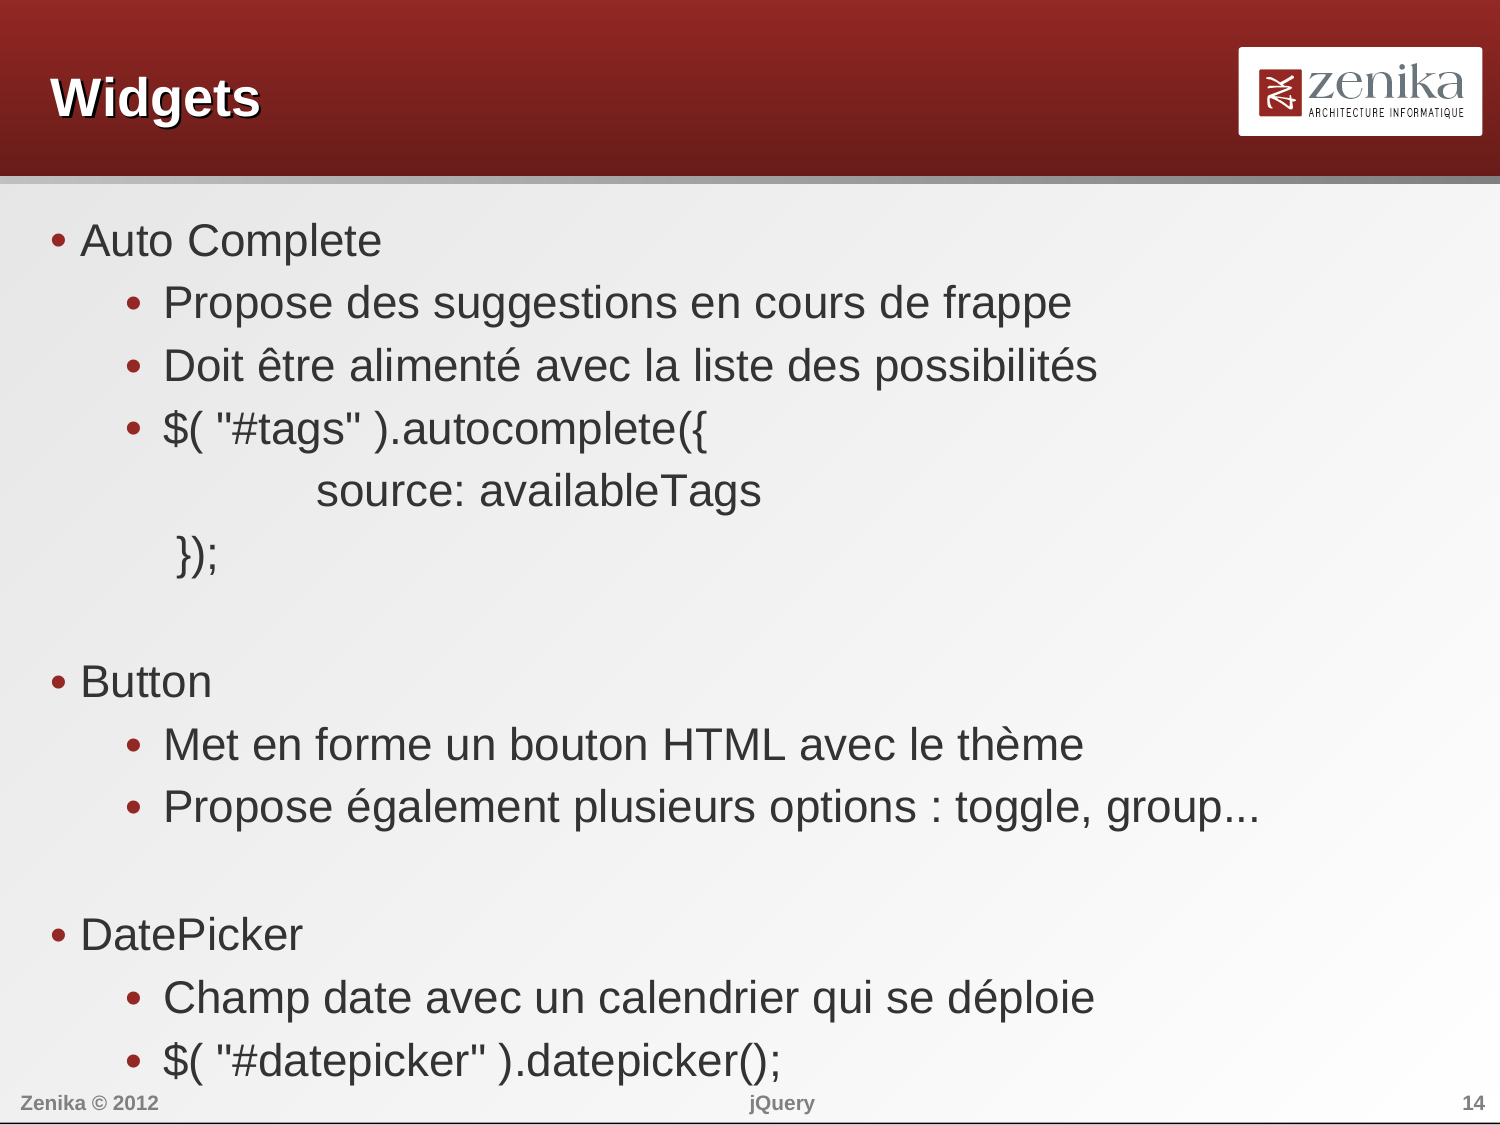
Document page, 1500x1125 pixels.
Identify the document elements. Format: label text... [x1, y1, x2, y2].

title Widgets [50, 3, 1206, 192]
list Auto Complete Propose des suggestions en cours de frappe Doit être alimenté avec la liste des possibilités $( "#tags" ).autocomplete({ source: availableTags }); Button Met en forme un bouton HTML avec le thème Propose également plusieurs options : toggle, group... DatePicker Champ date avec un calendrier qui se déploie $( "#datepicker" ).datepicker(); [50, 214, 1435, 1087]
picture [1257, 58, 1464, 125]
